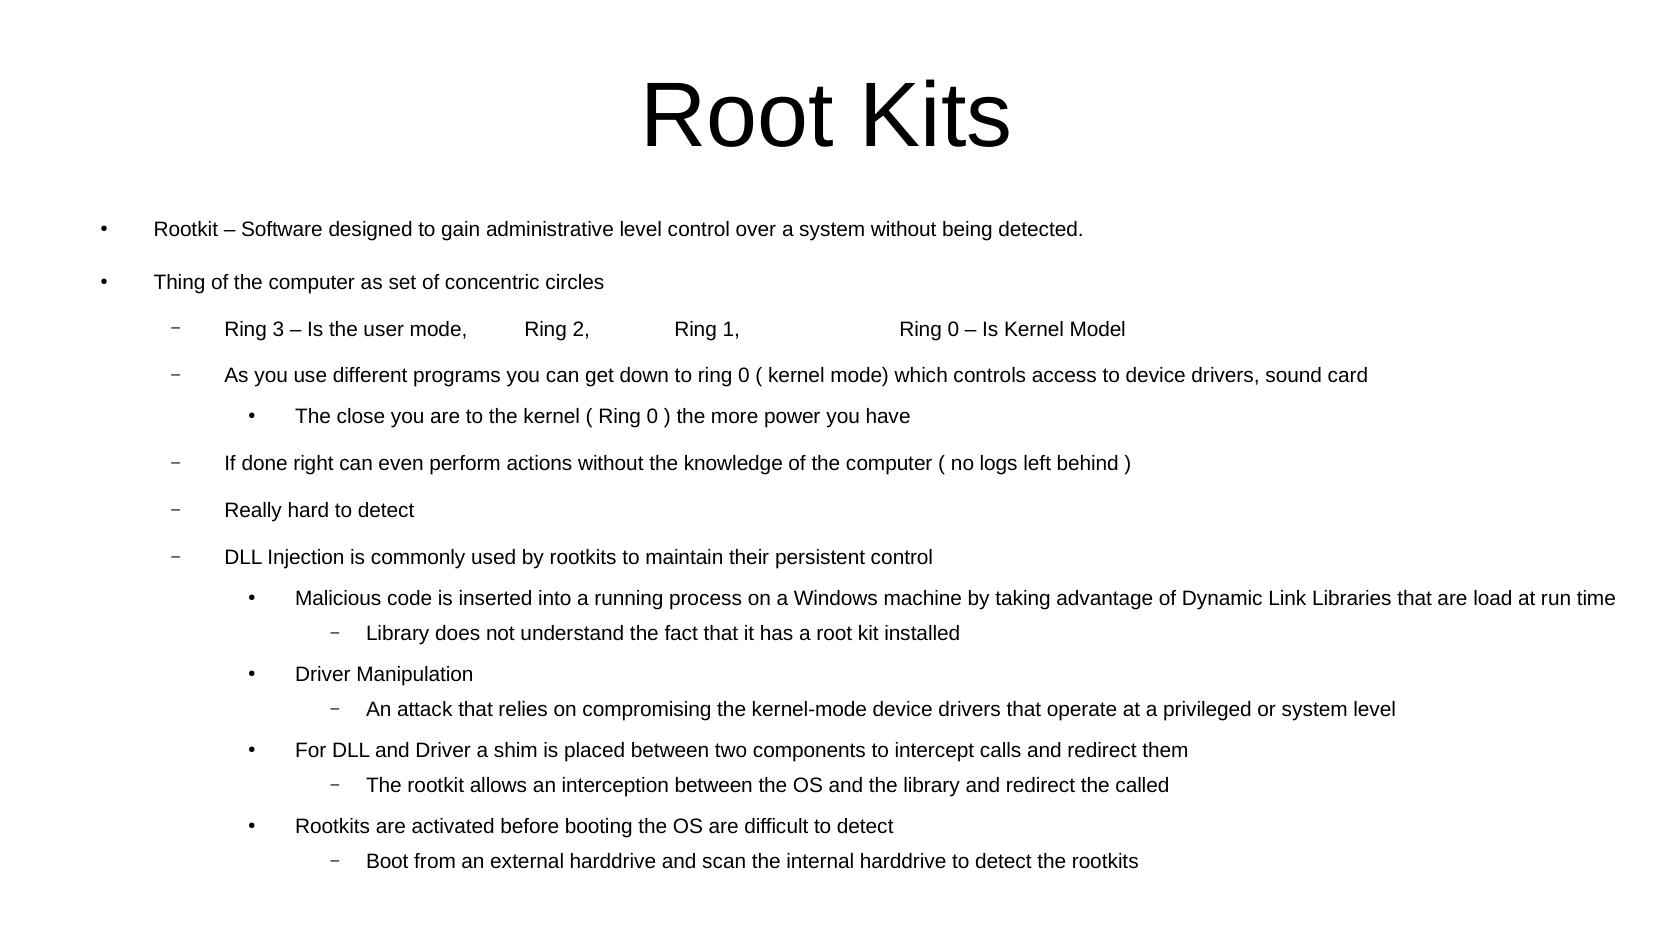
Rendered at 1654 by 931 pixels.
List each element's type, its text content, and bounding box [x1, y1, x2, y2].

title Root Kits [82, 37, 1571, 193]
list Rootkit – Software designed to gain administrative level control over a system without being detected. Thing of the computer as set of concentric circles Ring 3 – Is the user mode, Ring 2, Ring 1, Ring 0 – Is Kernel Model As you use different programs you can get down to ring 0 ( kernel mode) which controls access to device drivers, sound card The close you are to the kernel ( Ring 0 ) the more power you have If done right can even perform actions without the knowledge of the computer ( no logs left behind ) Really hard to detect DLL Injection is commonly used by rootkits to maintain their persistent control Malicious code is inserted into a running process on a Windows machine by taking advantage of Dynamic Link Libraries that are load at run time Library does not understand the fact that it has a root kit installed Driver Manipulation An attack that relies on compromising the kernel-mode device drivers that operate at a privileged or system level For DLL and Driver a shim is placed between two components to intercept calls and redirect them The rootkit allows an interception between the OS and the library and redirect the called Rootkits are activated before booting the OS are difficult to detect Boot from an external harddrive and scan the internal harddrive to detect the rootkits [82, 217, 1636, 916]
